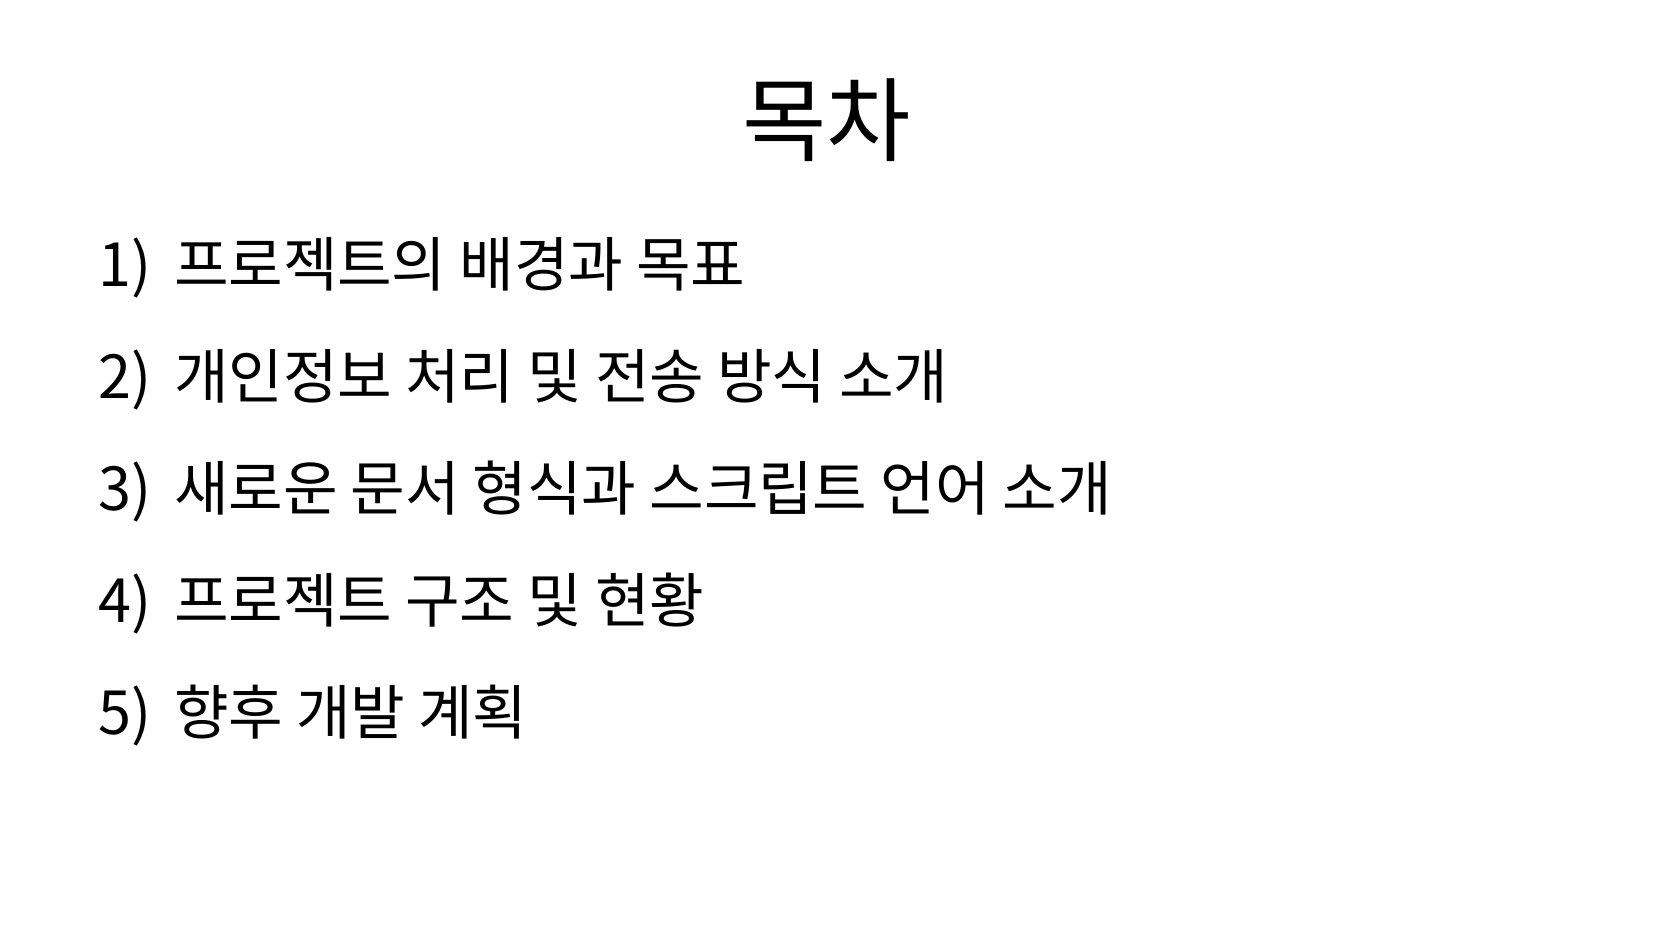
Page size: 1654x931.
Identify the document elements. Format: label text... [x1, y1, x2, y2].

title 목차 [82, 37, 1571, 193]
list 프로젝트의 배경과 목표 개인정보 처리 및 전송 방식 소개 새로운 문서 형식과 스크립트 언어 소개 프로젝트 구조 및 현황 향후 개발 계획 [82, 217, 1571, 758]
